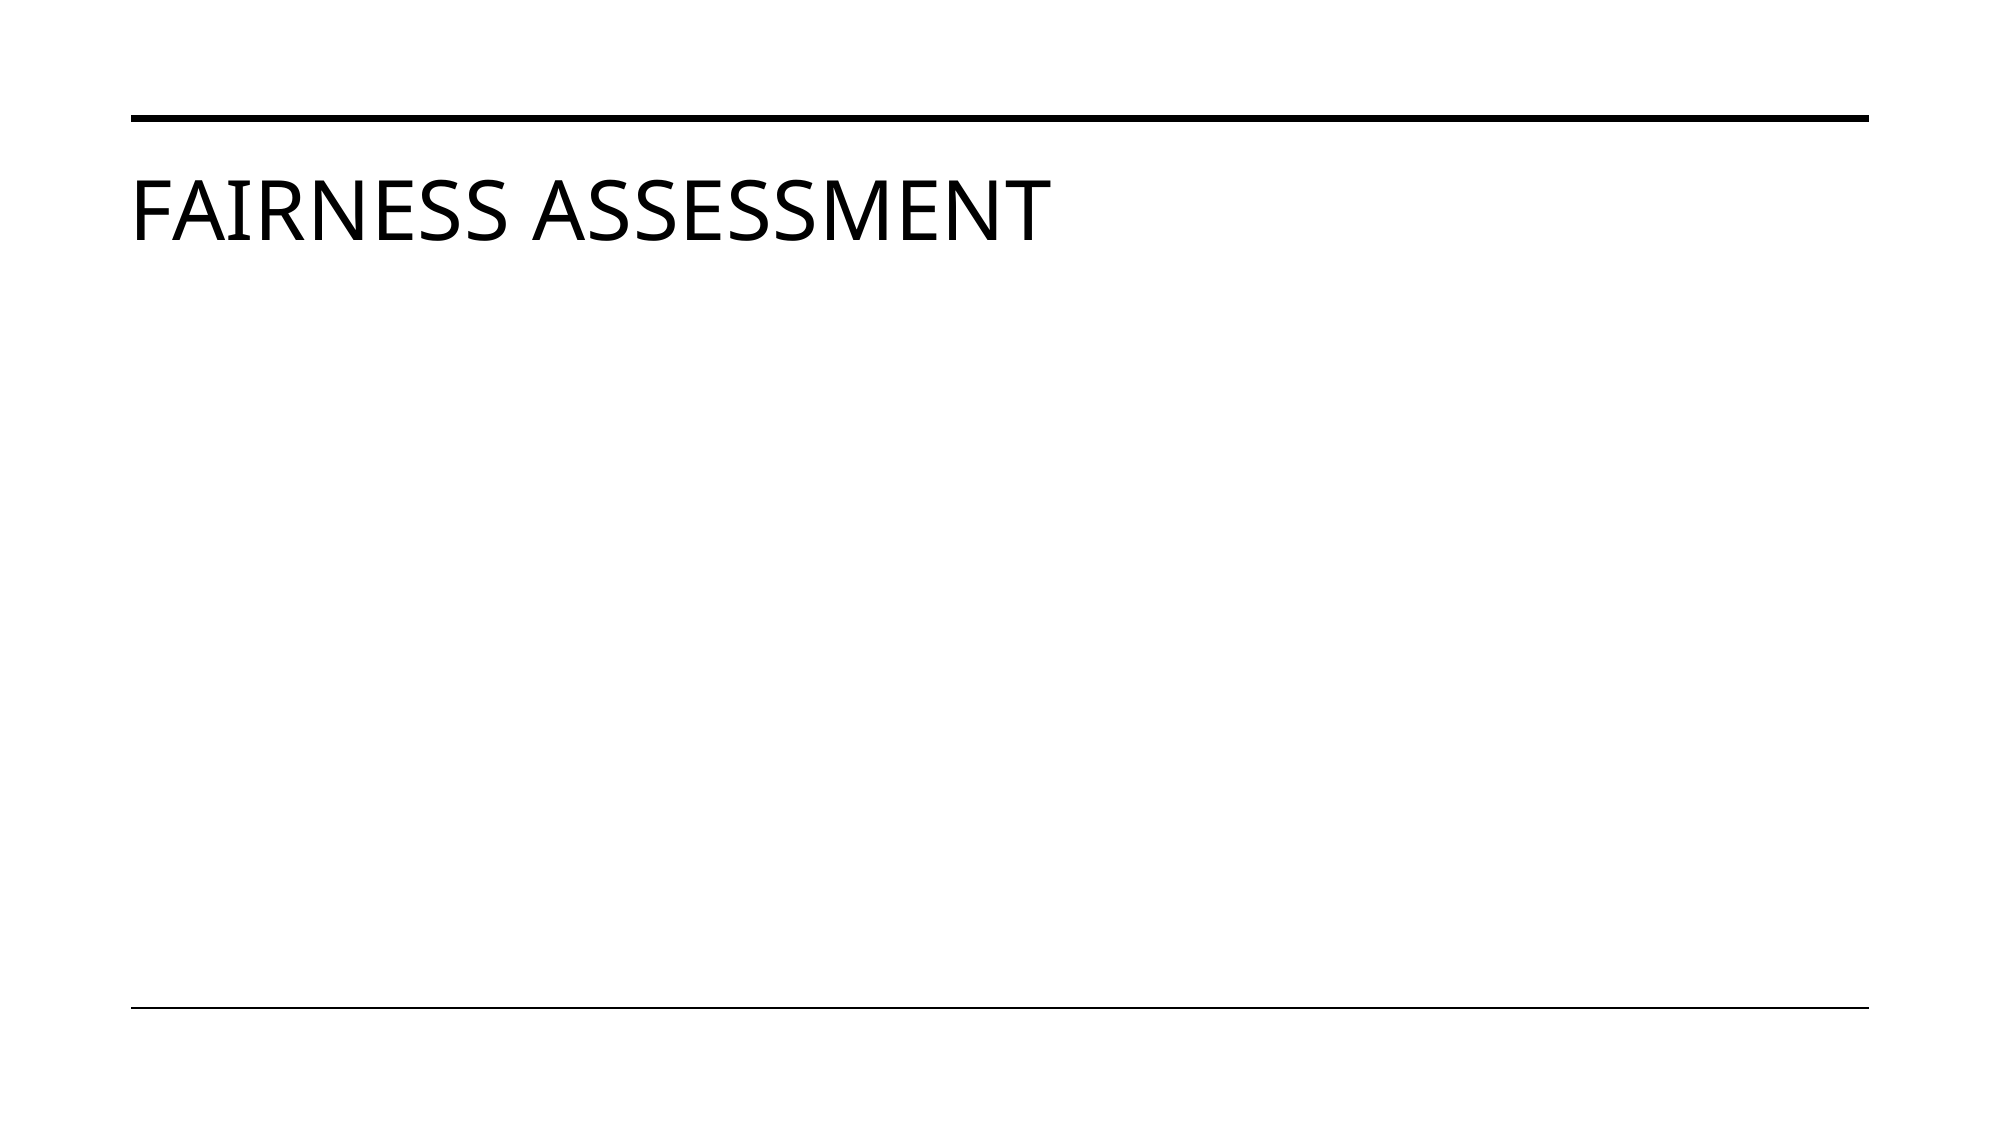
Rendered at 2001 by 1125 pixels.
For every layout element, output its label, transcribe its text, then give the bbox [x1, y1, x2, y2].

title Fairness assessment [114, 149, 1869, 365]
